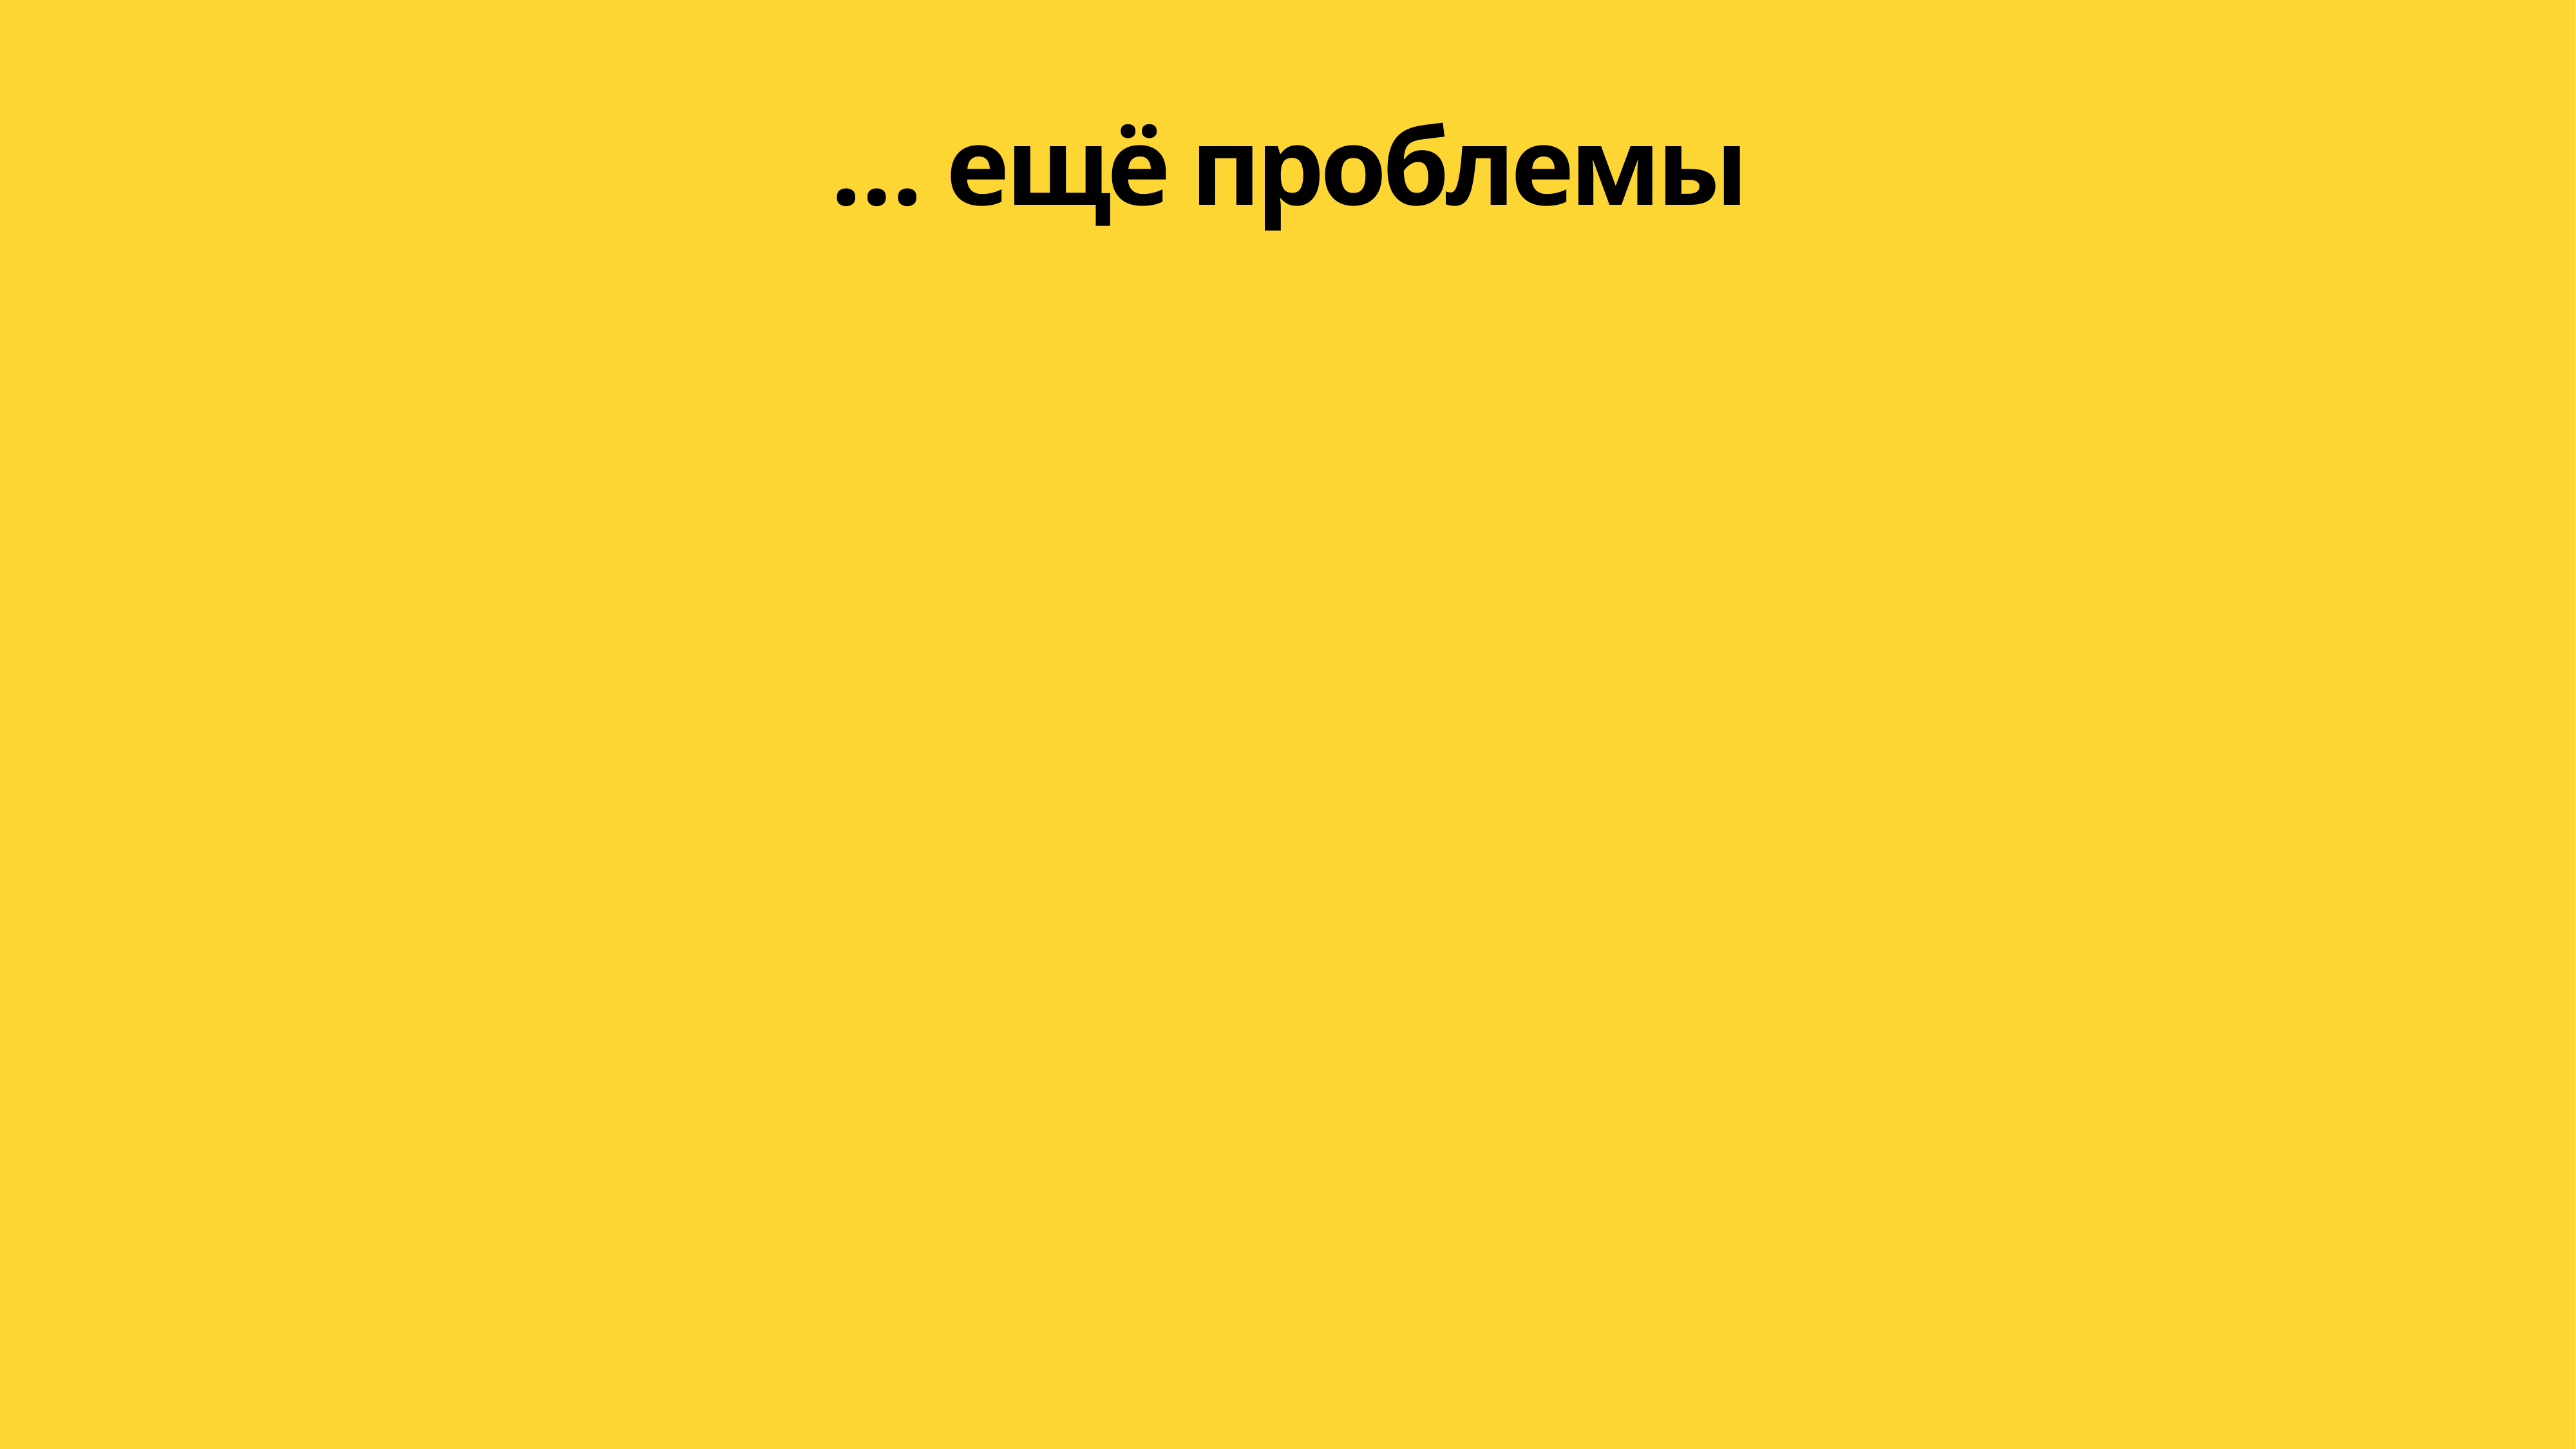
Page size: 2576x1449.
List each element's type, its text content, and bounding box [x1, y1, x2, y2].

title … ещё проблемы [106, 101, 2473, 228]
